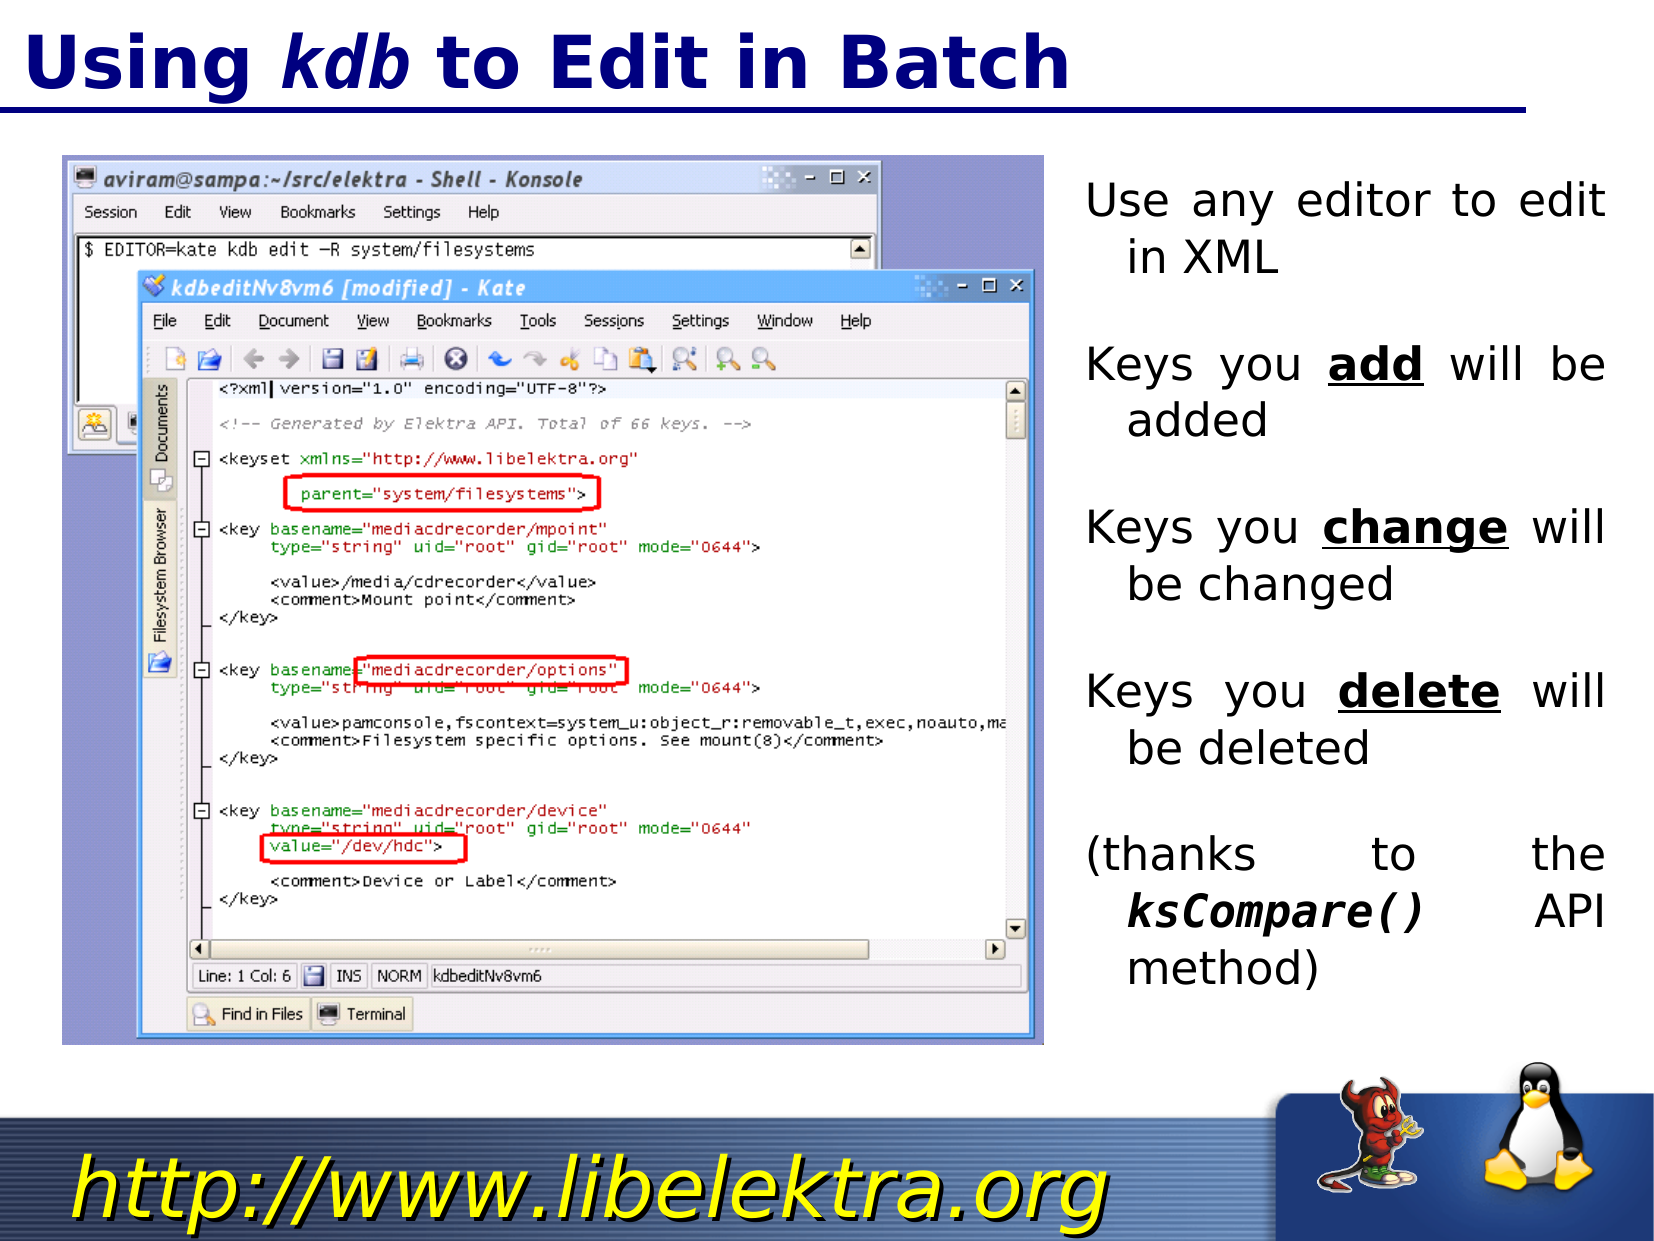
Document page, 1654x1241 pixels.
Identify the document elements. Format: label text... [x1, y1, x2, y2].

text_box Using kdb to Edit in Batch [22, 14, 1611, 111]
picture [0, 1061, 1654, 1241]
list Use any editor to edit in XML Keys you add will be added Keys you change will be changed Keys you delete will be deleted (thanks to the ksCompare() API method) [1069, 162, 1622, 1000]
picture [62, 155, 1044, 1045]
